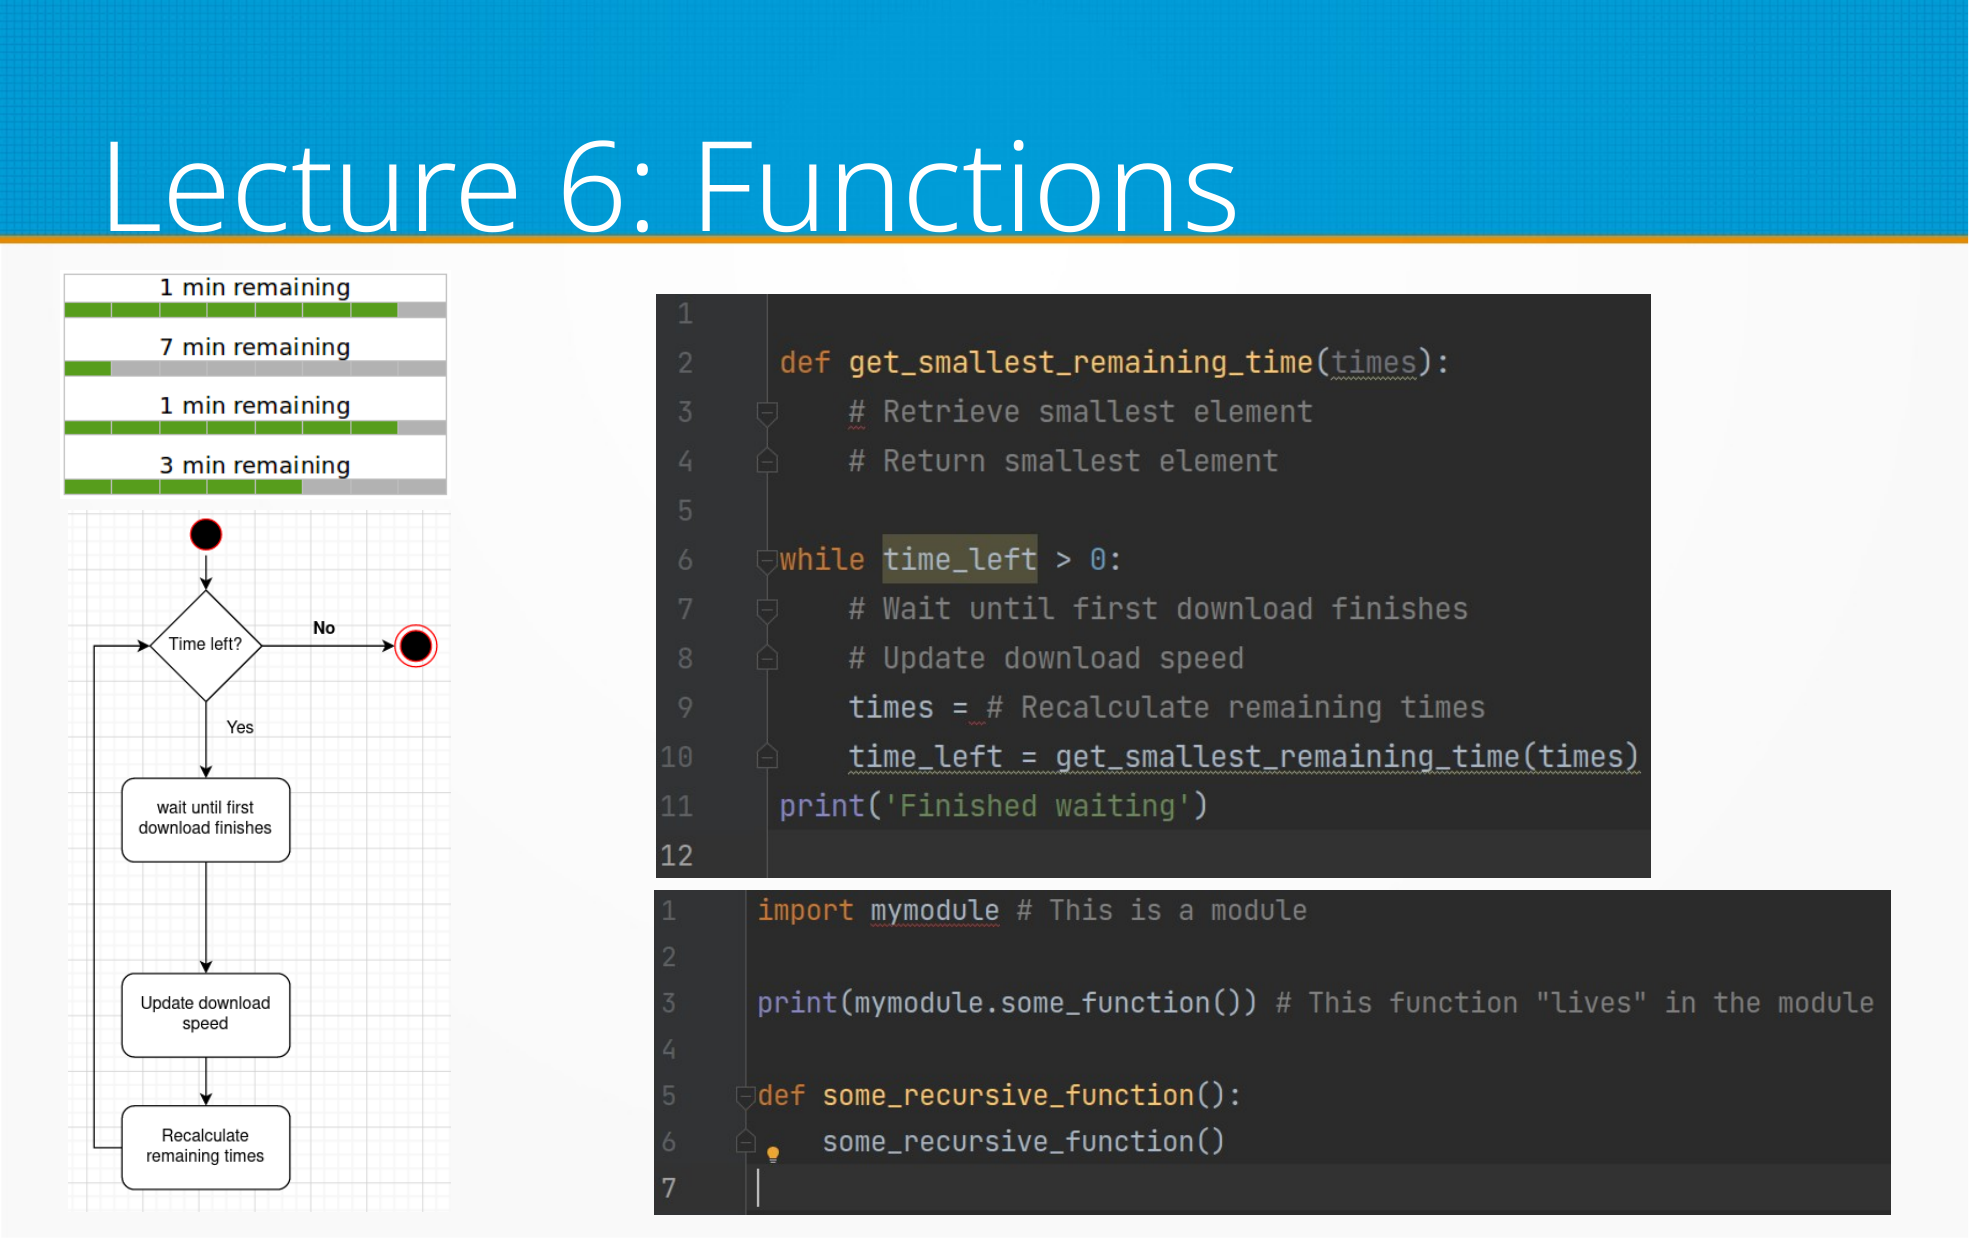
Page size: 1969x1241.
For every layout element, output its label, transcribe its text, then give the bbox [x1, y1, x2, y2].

picture [0, 233, 1969, 1241]
title Lecture 6: Functions [98, 49, 1870, 257]
list [98, 290, 1870, 1156]
